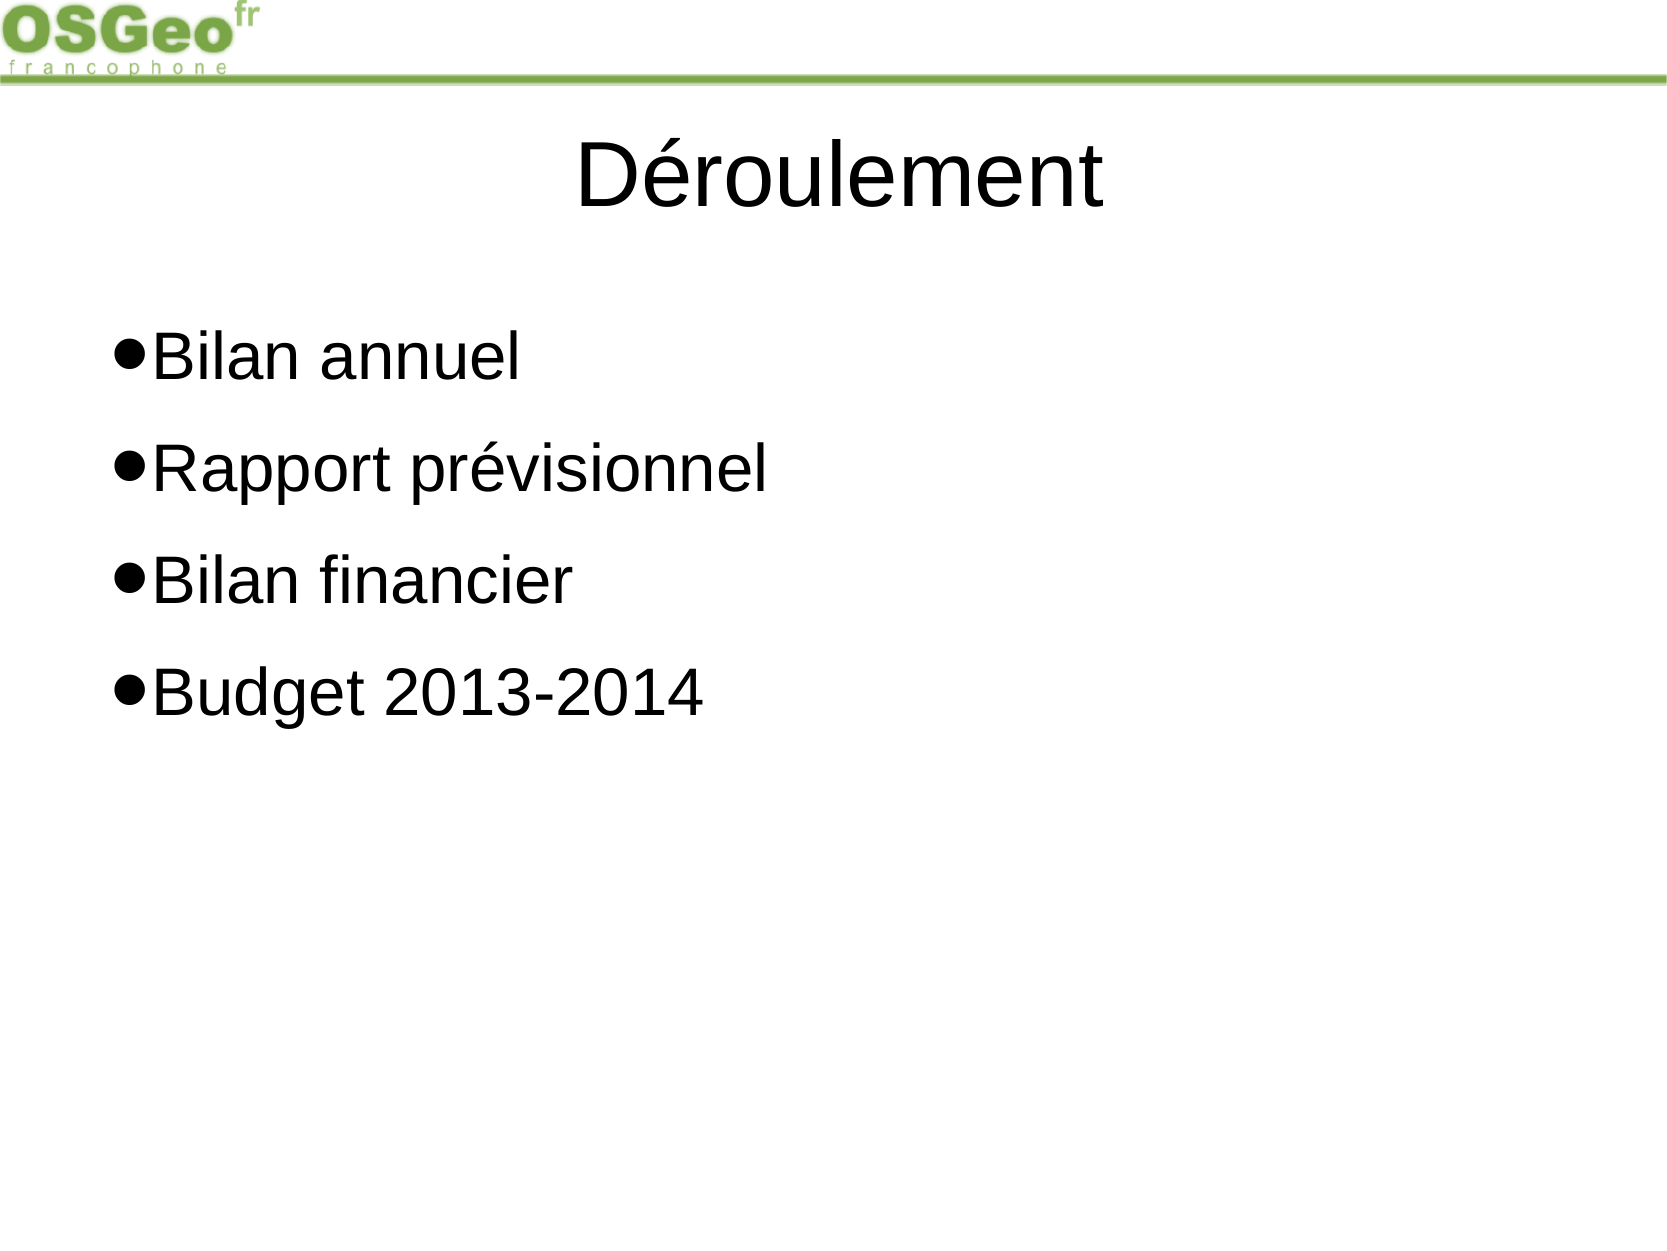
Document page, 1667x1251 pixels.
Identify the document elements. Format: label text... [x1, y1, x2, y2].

picture [1596, 74, 1667, 86]
title Déroulement [83, 63, 1596, 264]
picture [0, 0, 260, 86]
list Bilan annuel Rapport prévisionnel Bilan financier Budget 2013-2014 [83, 297, 1596, 1130]
